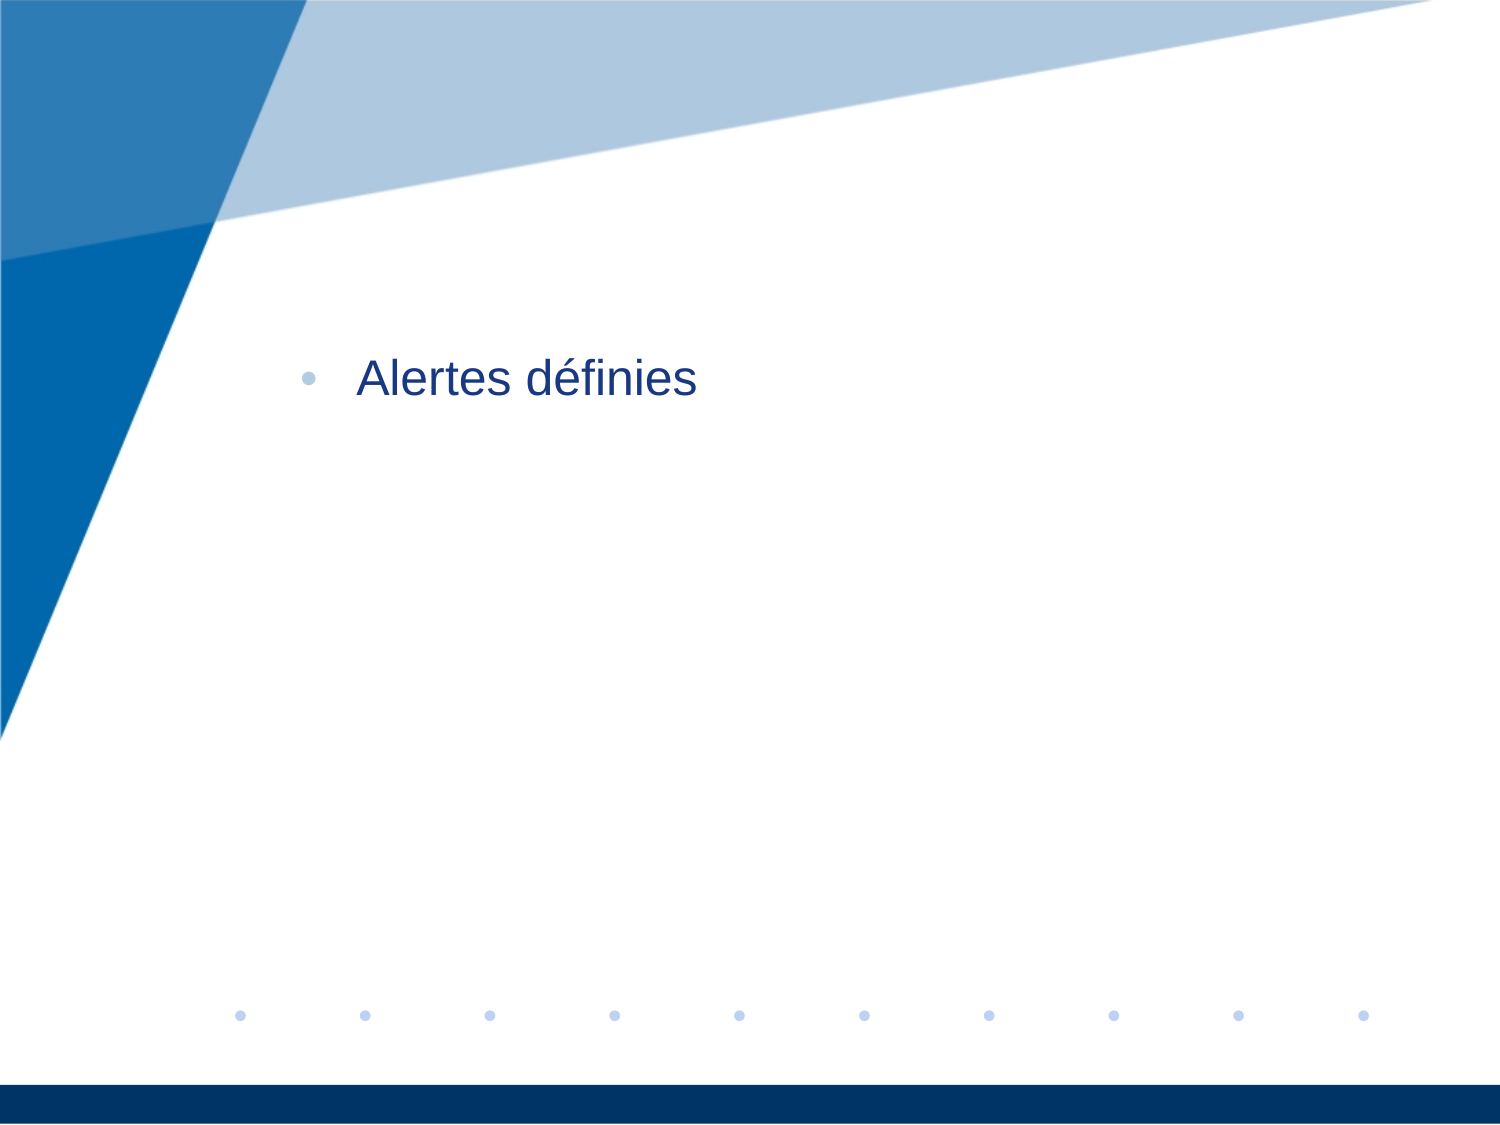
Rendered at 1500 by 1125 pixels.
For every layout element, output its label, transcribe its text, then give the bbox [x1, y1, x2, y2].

list Alertes définies [299, 350, 1475, 1013]
picture [0, 0, 1500, 842]
